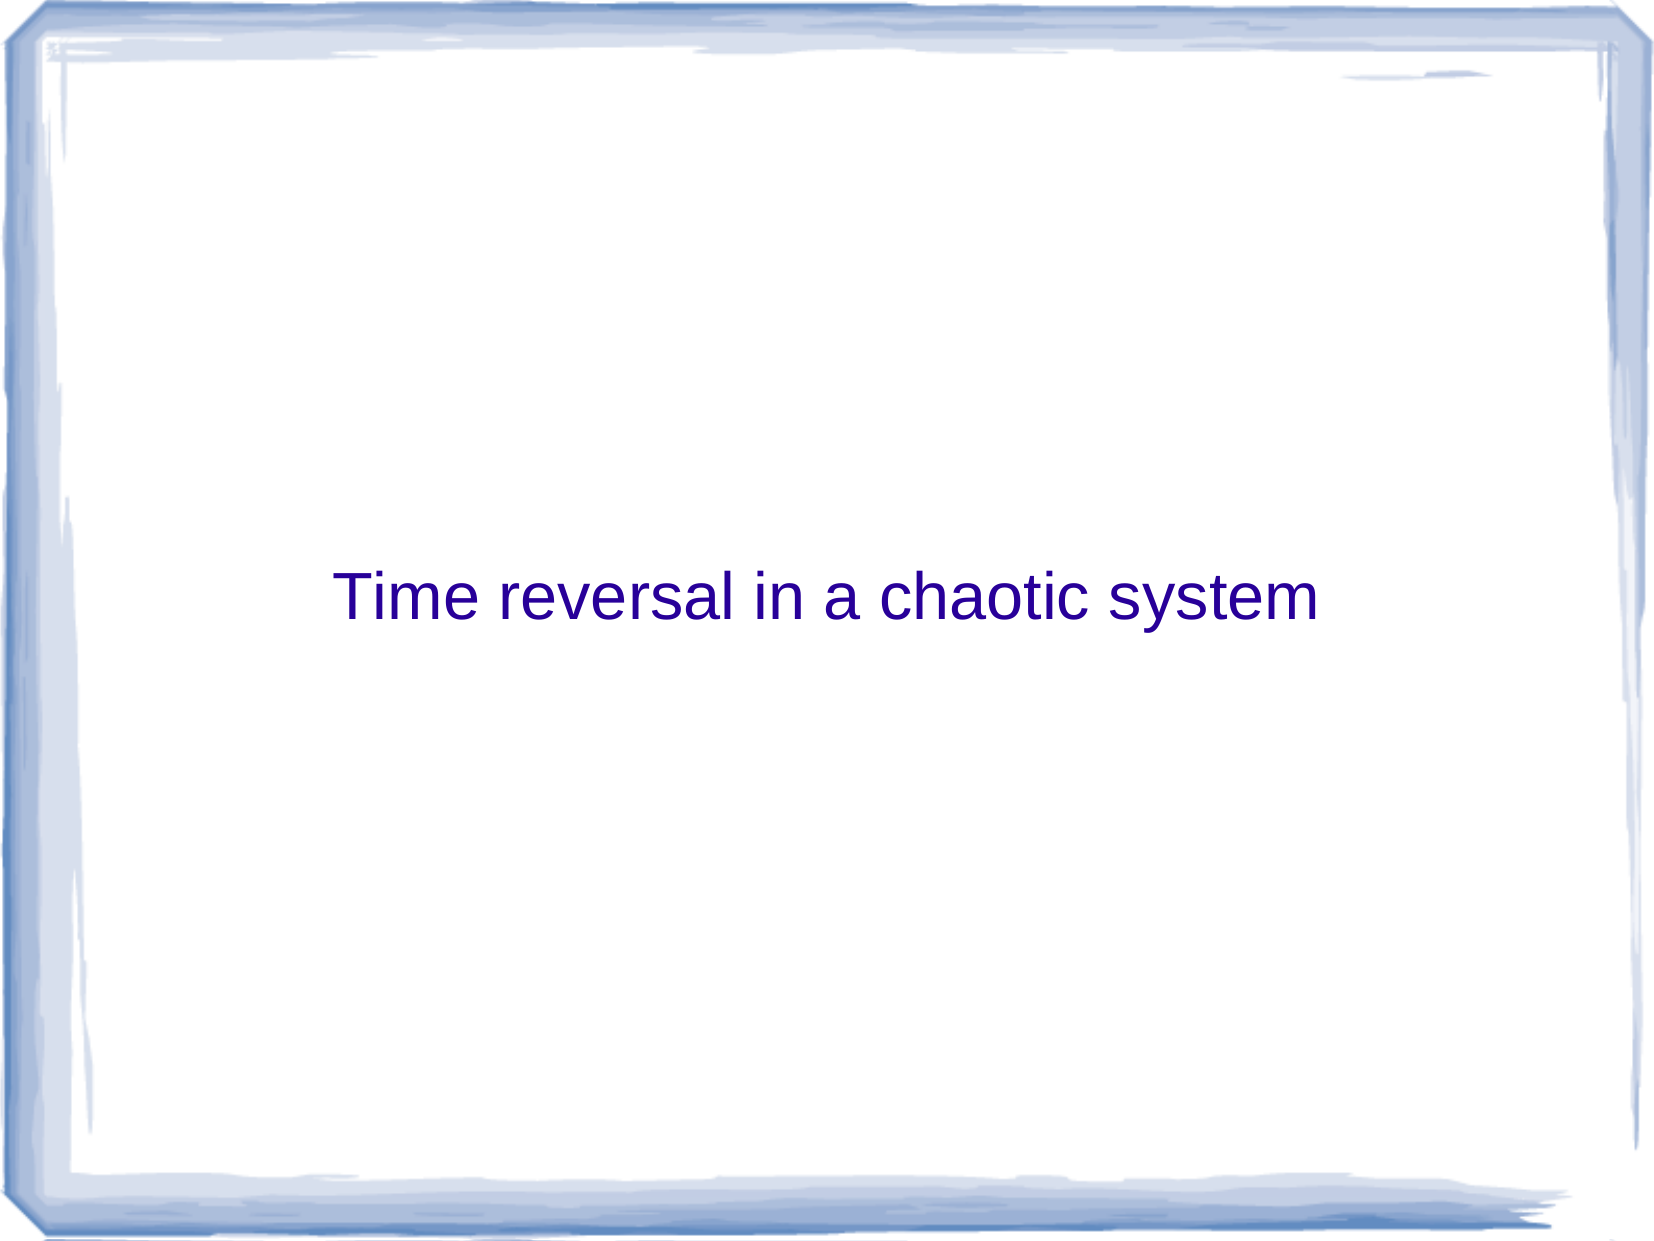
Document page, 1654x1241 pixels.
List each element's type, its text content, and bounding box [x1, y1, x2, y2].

picture [0, 0, 1654, 1241]
subtitle Time reversal in a chaotic system [82, 56, 1571, 1136]
